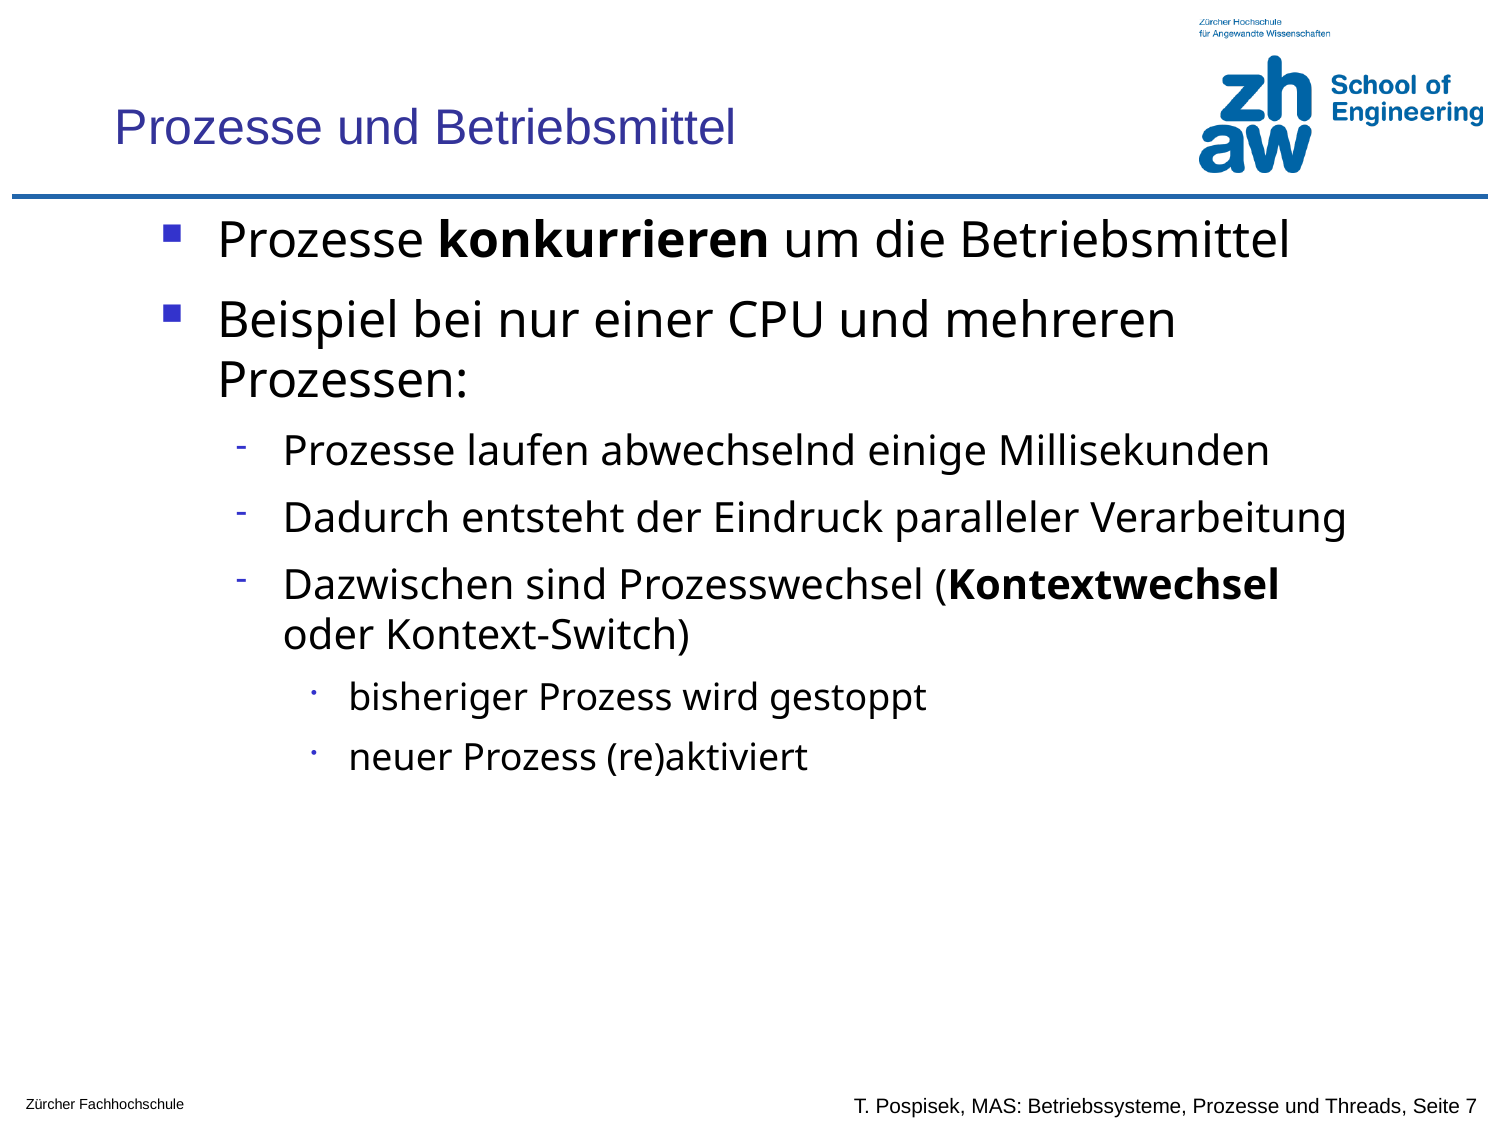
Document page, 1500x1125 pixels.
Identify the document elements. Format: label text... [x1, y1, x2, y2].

list Prozesse konkurrieren um die Betriebsmittel Beispiel bei nur einer CPU und mehreren Prozessen: Prozesse laufen abwechselnd einige Millisekunden Dadurch entsteht der Eindruck paralleler Verarbeitung Dazwischen sind Prozesswechsel (Kontextwechsel oder Kontext-Switch) bisheriger Prozess wird gestoppt neuer Prozess (re)aktiviert [145, 200, 1375, 919]
title Prozesse und Betriebsmittel [99, 50, 1379, 163]
picture [1199, 19, 1483, 173]
